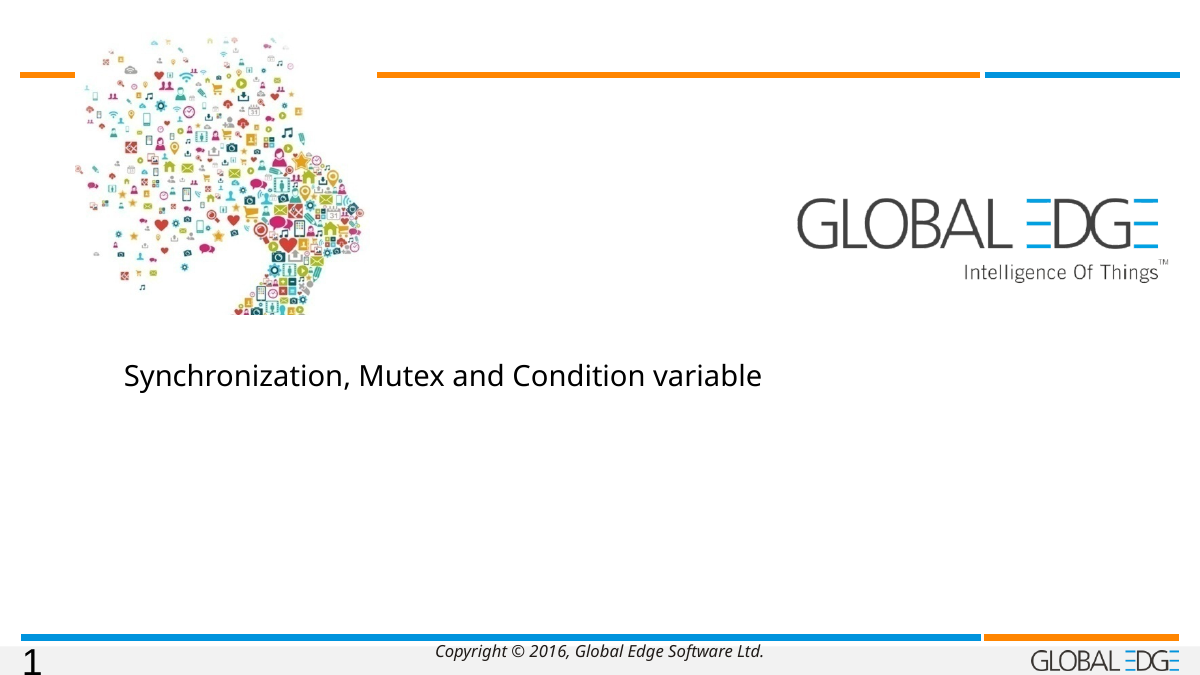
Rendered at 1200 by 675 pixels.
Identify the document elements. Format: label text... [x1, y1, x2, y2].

picture [75, 0, 377, 315]
text_box Synchronization, Mutex and Condition variable [112, 337, 1200, 413]
picture [787, 187, 1178, 293]
picture [1031, 650, 1179, 671]
